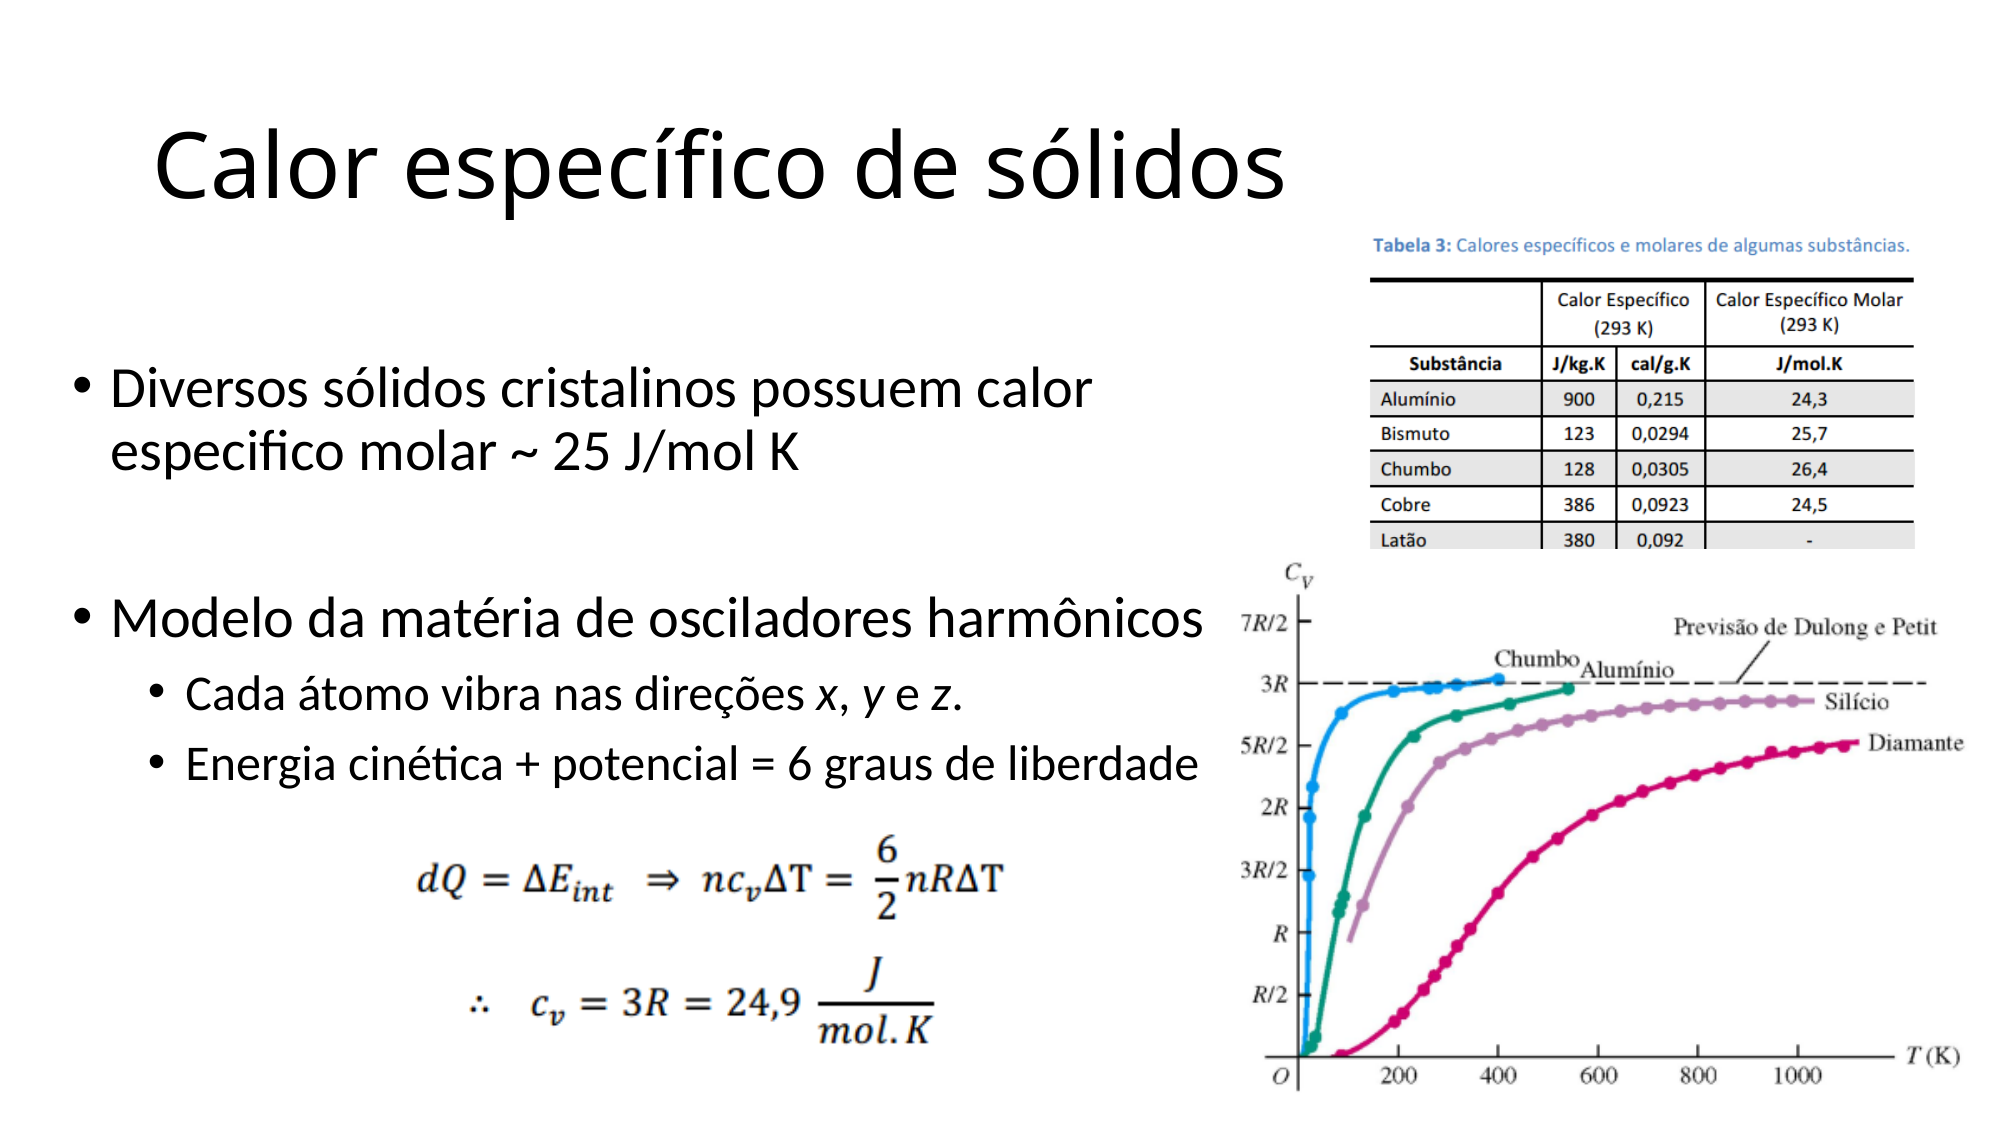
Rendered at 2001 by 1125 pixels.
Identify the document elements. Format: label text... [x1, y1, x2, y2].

picture [381, 823, 1031, 1064]
list Diversos sólidos cristalinos possuem calor especifico molar ~ 25 J/mol K Modelo da matéria de osciladores harmônicos Cada átomo vibra nas direções x, y e z. Energia cinética + potencial = 6 graus de liberdade [57, 349, 1355, 1064]
title Calor específico de sólidos [137, 59, 1863, 278]
picture [1219, 224, 2000, 1107]
